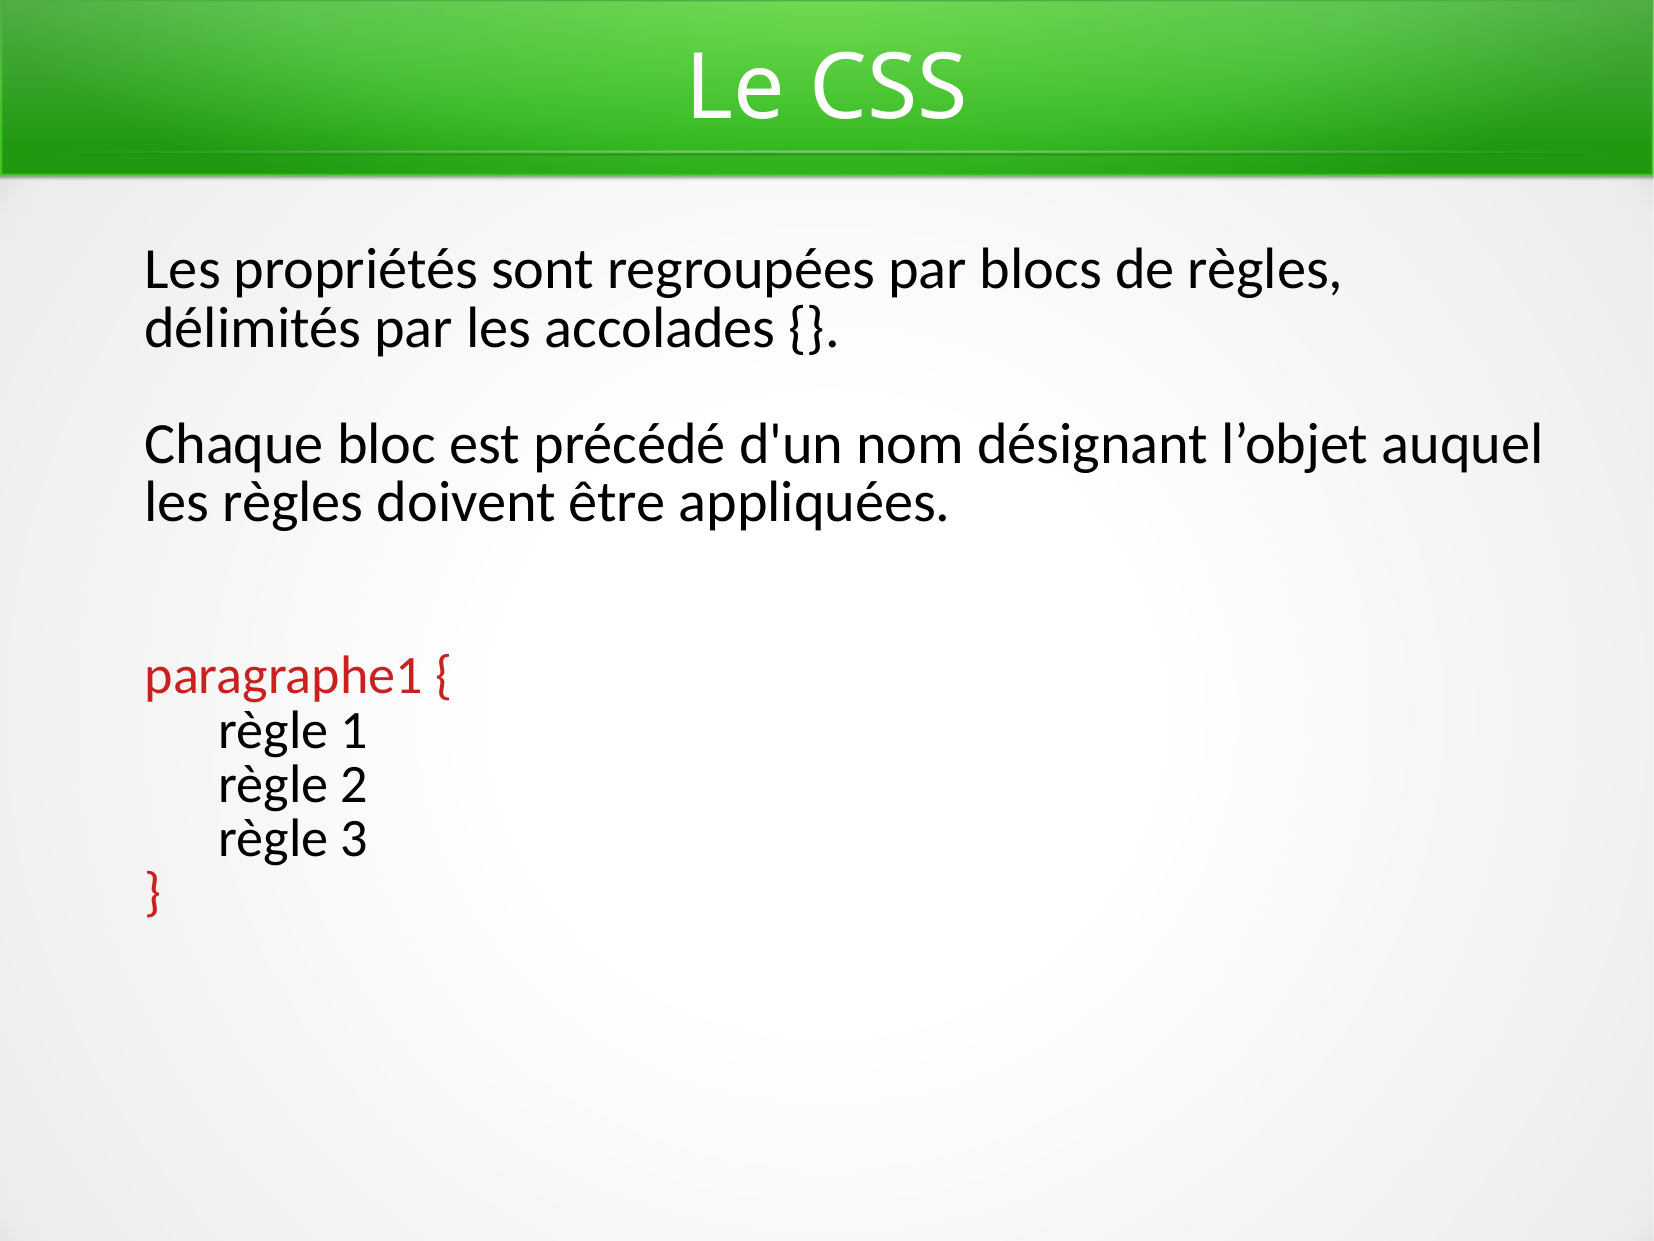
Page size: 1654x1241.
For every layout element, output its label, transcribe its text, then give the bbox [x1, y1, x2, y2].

text_box Les propriétés sont regroupées par blocs de règles, délimités par les accolades {}. Chaque bloc est précédé d'un nom désignant l’objet auquel les règles doivent être appliquées. paragraphe1 { règle 1 règle 2 règle 3 } [129, 212, 1560, 1078]
title Le CSS [82, 11, 1571, 154]
picture [0, 0, 1654, 1241]
